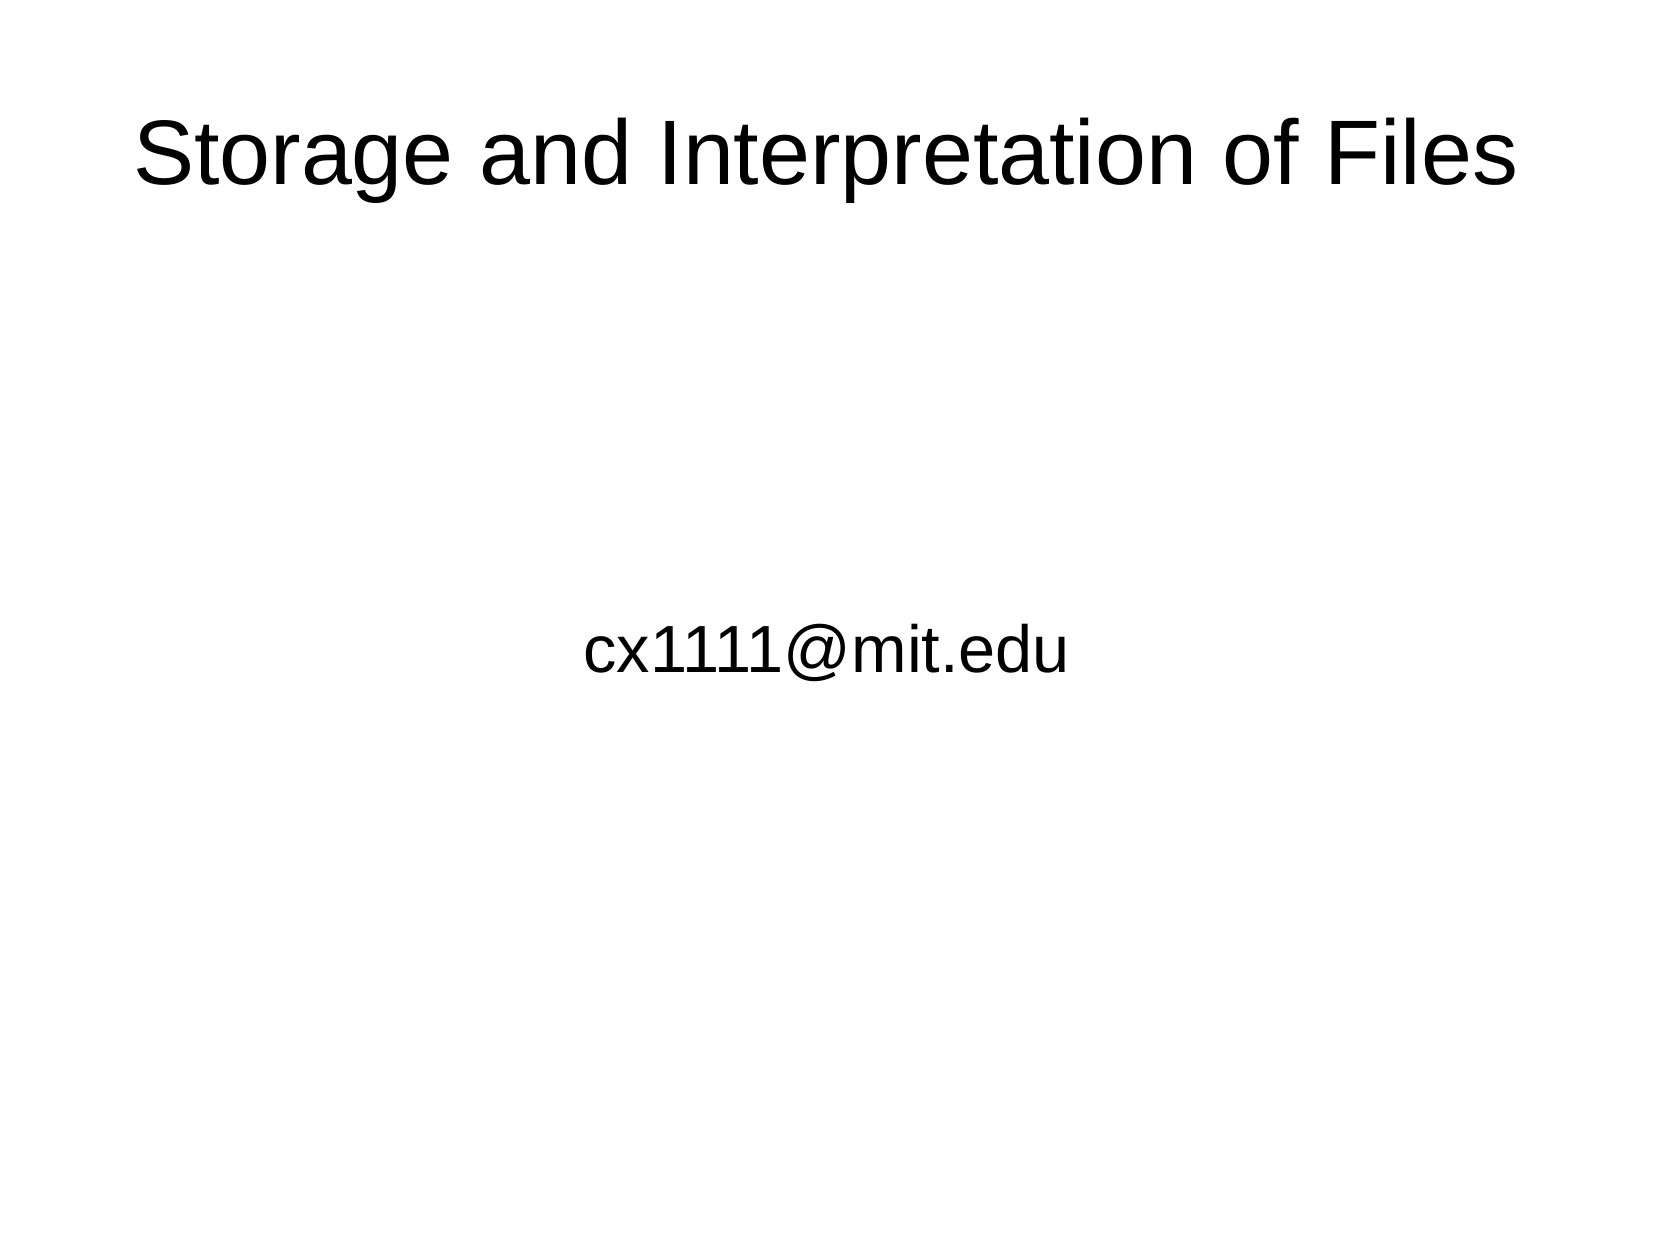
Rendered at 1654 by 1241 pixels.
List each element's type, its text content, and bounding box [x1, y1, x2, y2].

subtitle cx1111@mit.edu [82, 290, 1571, 1010]
title Storage and Interpretation of Files [82, 49, 1571, 257]
